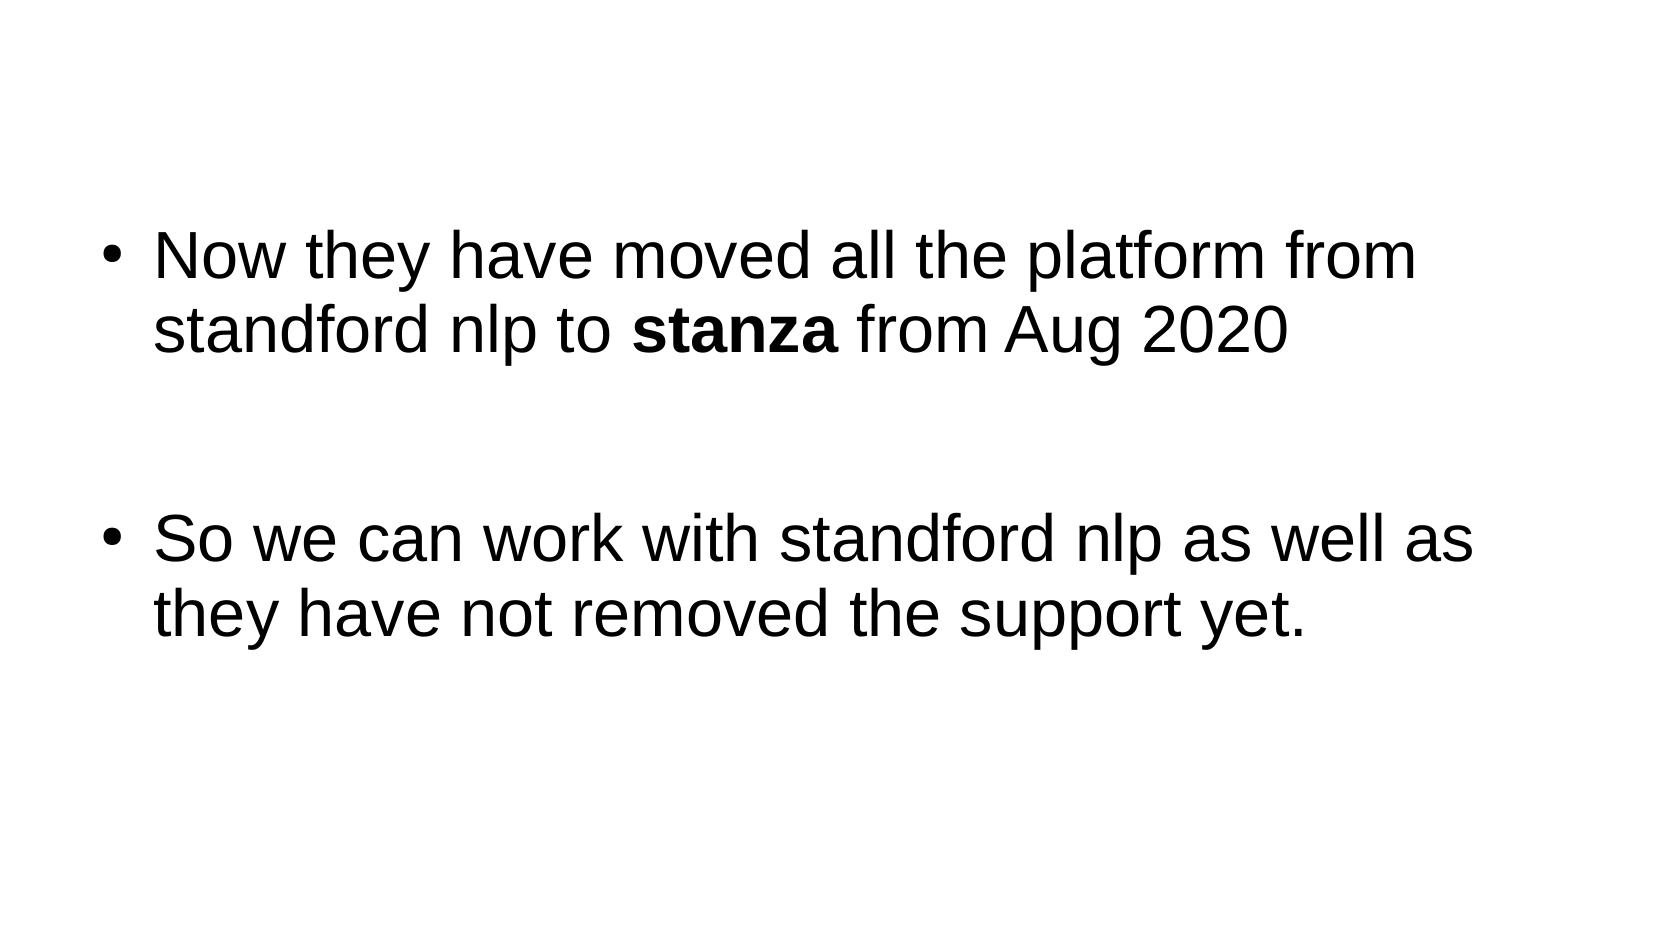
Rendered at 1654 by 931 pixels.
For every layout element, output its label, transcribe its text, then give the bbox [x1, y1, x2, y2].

list Now they have moved all the platform from standford nlp to stanza from Aug 2020 So we can work with standford nlp as well as they have not removed the support yet. [82, 217, 1571, 758]
